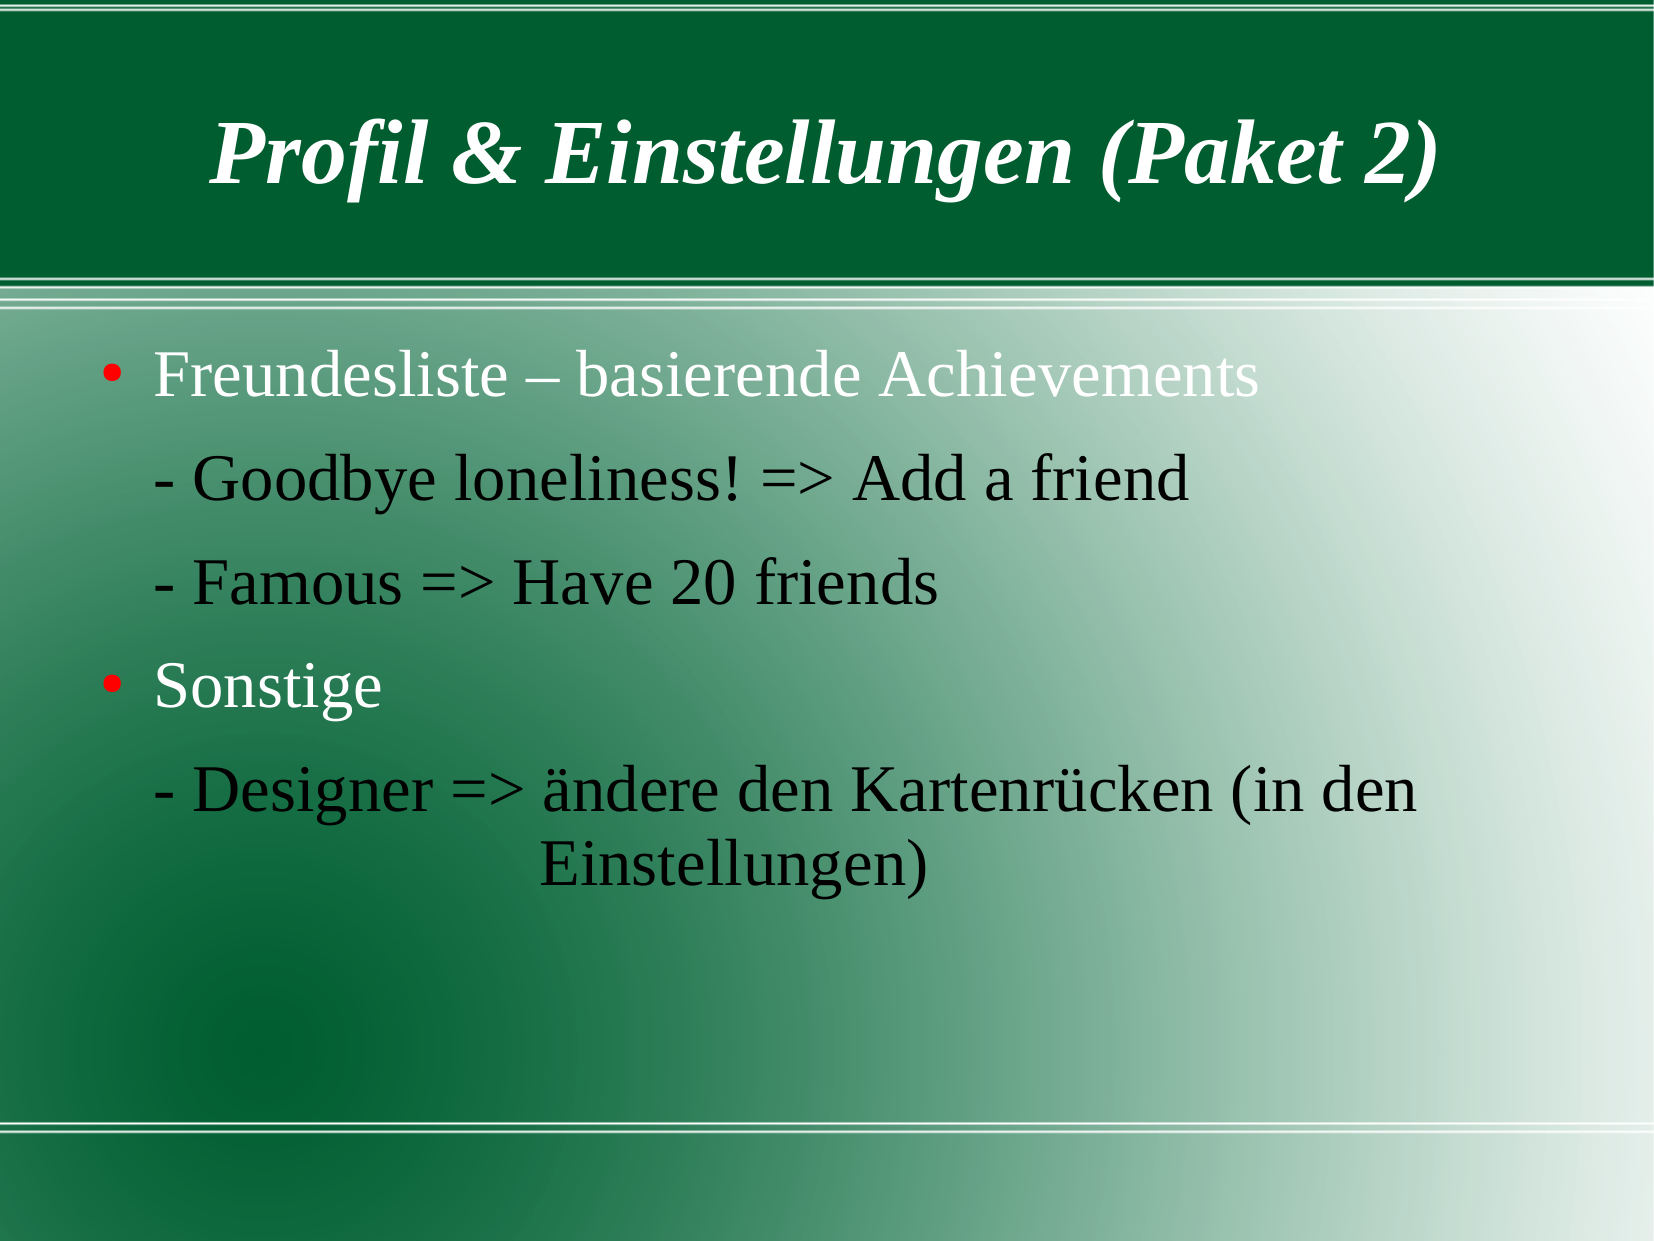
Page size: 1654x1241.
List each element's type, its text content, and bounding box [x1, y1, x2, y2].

title Profil & Einstellungen (Paket 2) [82, 49, 1571, 257]
picture [0, 0, 1654, 1241]
list Freundesliste – basierende Achievements - Goodbye loneliness! => Add a friend - Famous => Have 20 friends Sonstige - Designer => ändere den Kartenrücken (in den Einstellungen) [82, 337, 1571, 1052]
